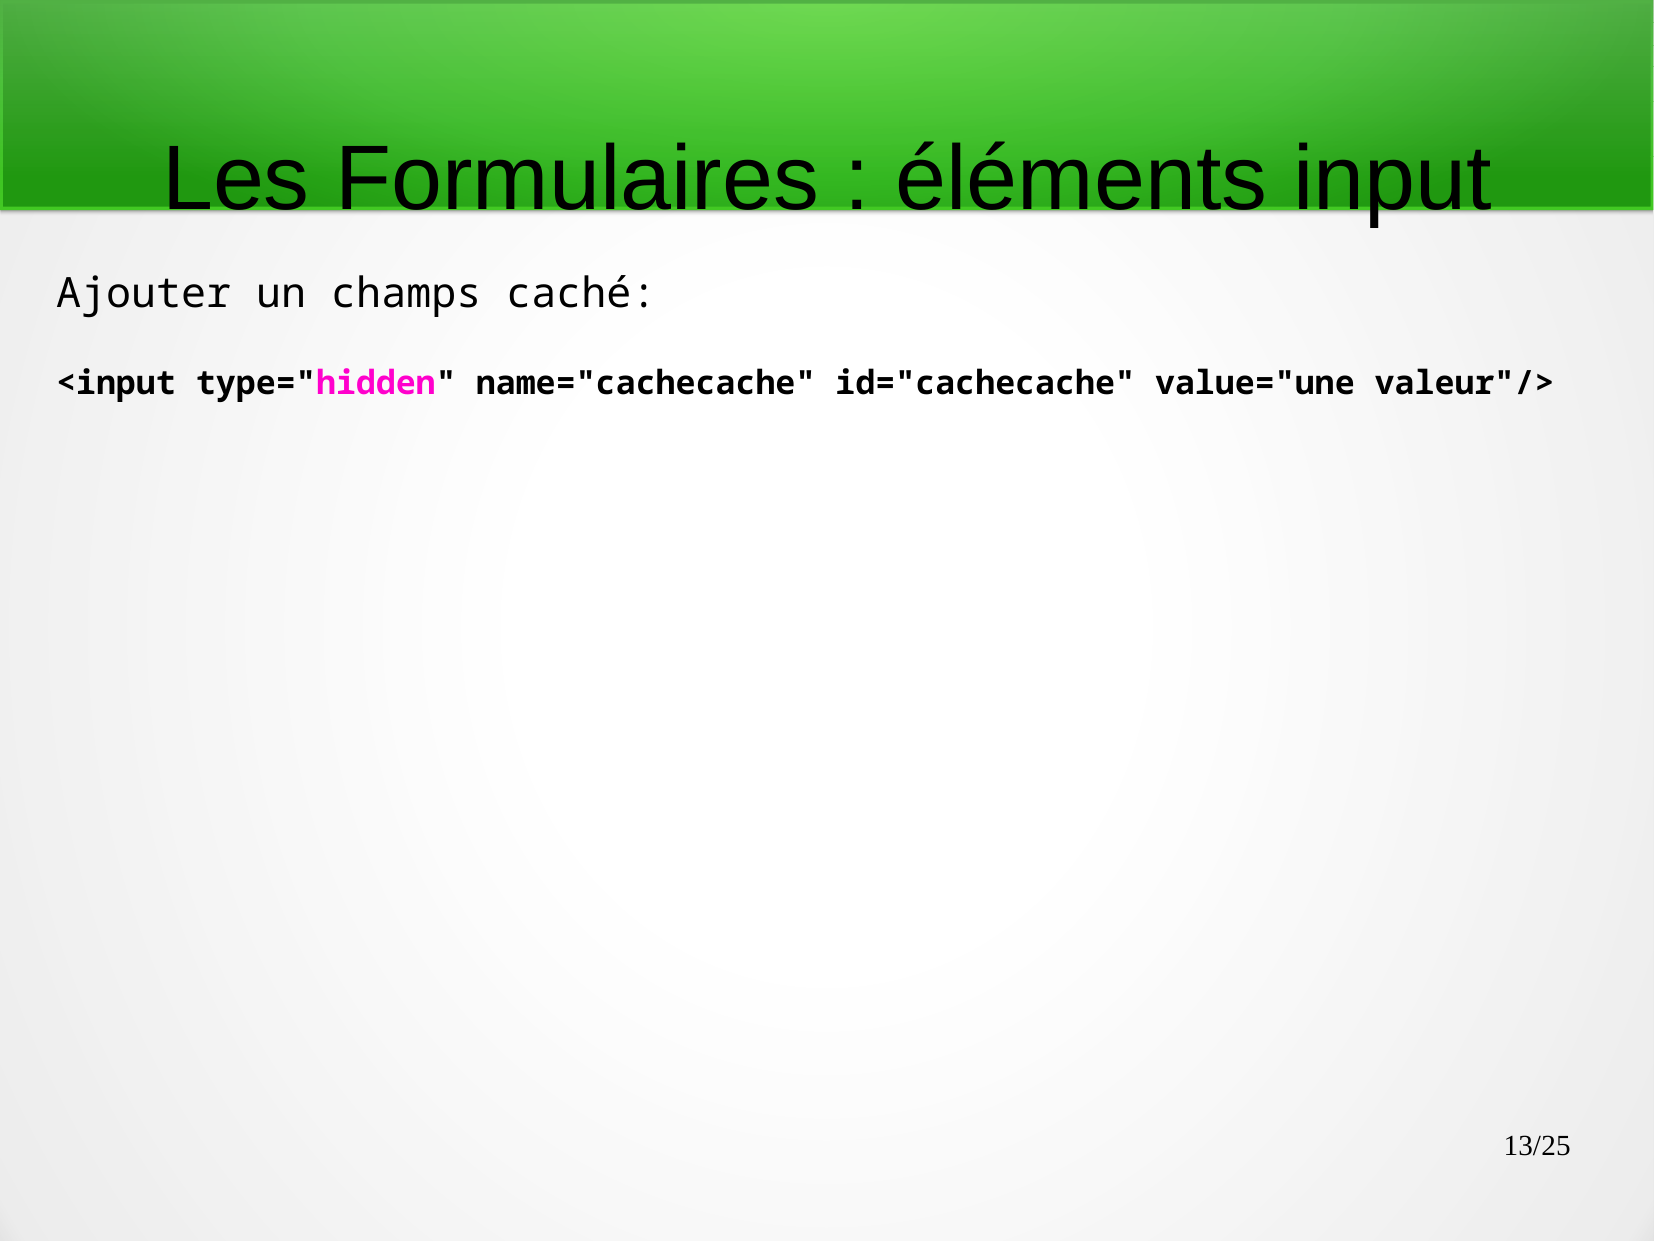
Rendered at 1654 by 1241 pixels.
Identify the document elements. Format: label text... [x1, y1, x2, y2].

text_box Ajouter un champs caché: <input type="hidden" name="cachecache" id="cachecache" value="une valeur"/> [55, 265, 1624, 1188]
title Les Formulaires : éléments input [121, 77, 1534, 265]
